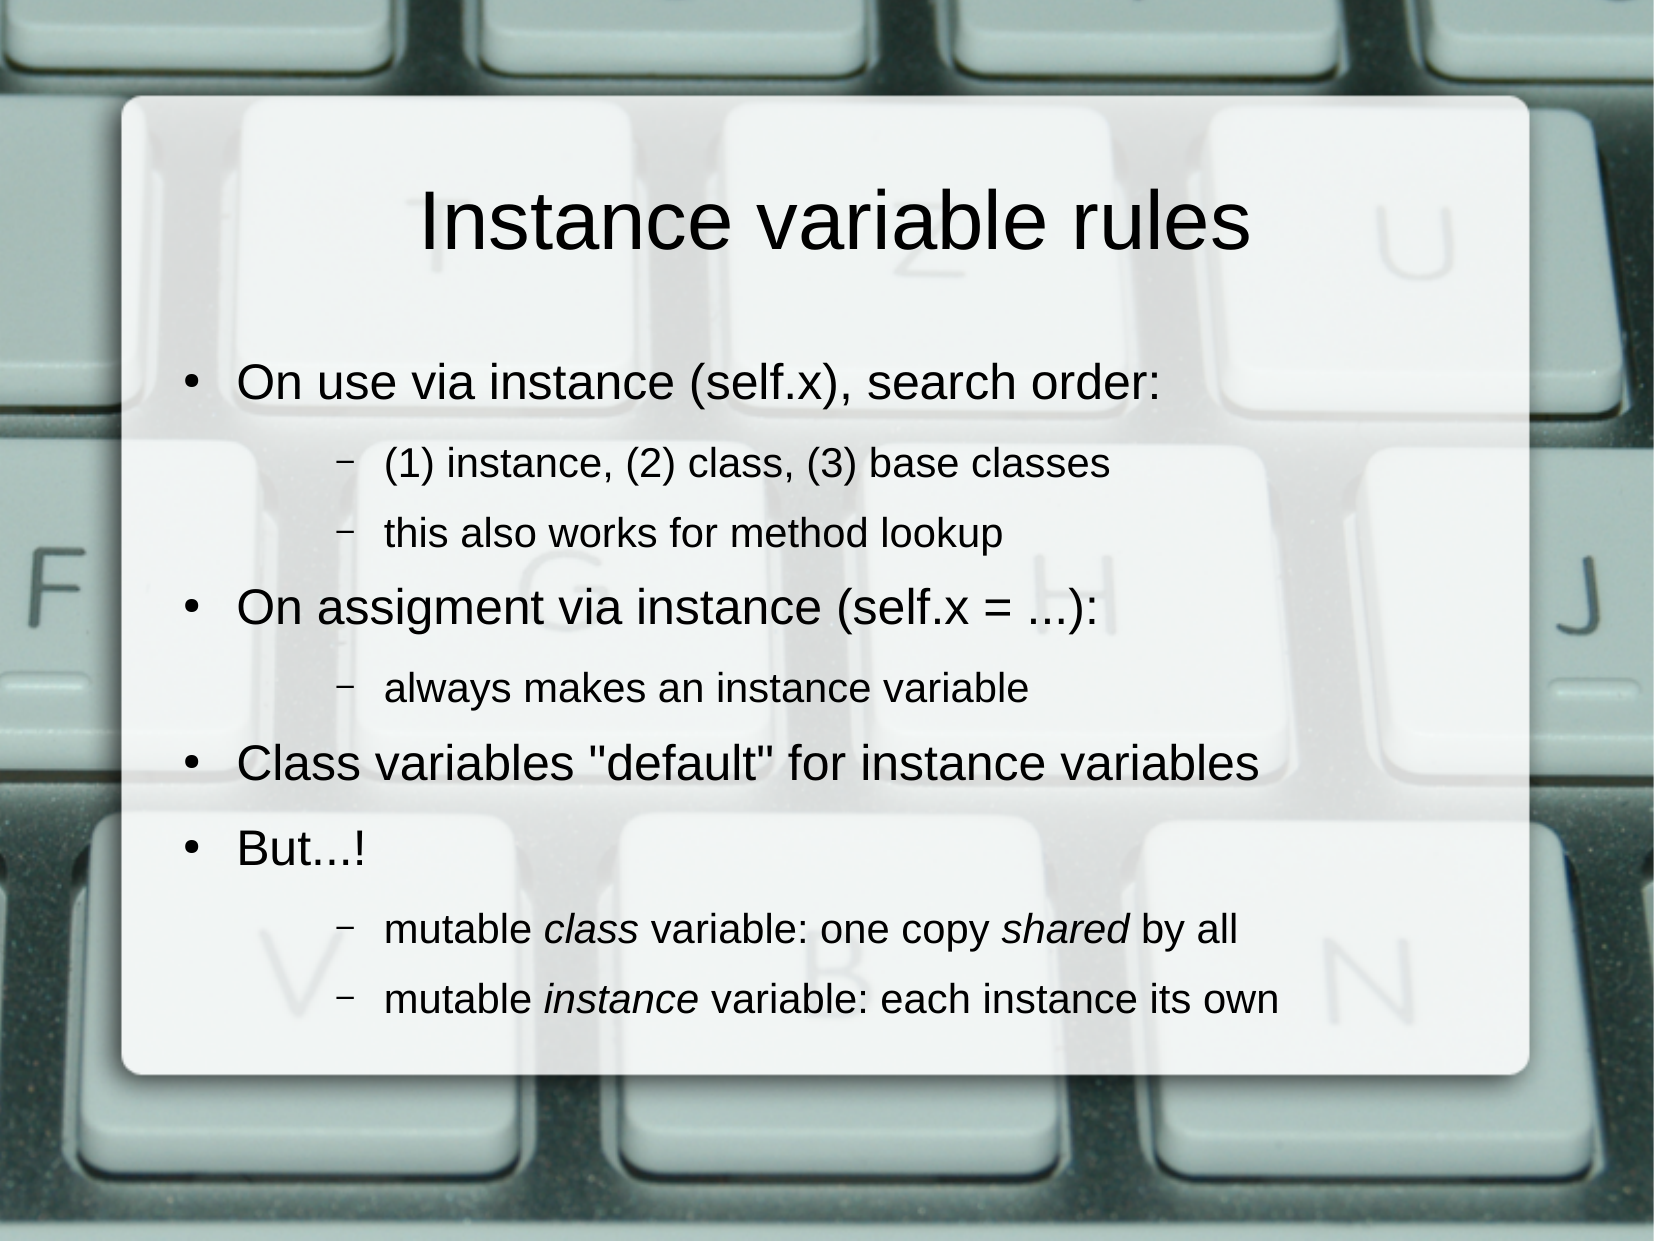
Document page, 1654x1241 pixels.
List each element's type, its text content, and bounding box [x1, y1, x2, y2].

title Instance variable rules [135, 117, 1506, 325]
list On use via instance (self.x), search order: (1) instance, (2) class, (3) base classes this also works for method lookup On assigment via instance (self.x = ...): always makes an instance variable Class variables "default" for instance variables But...! mutable class variable: one copy shared by all mutable instance variable: each instance its own [147, 354, 1506, 1241]
picture [0, 0, 1654, 1241]
